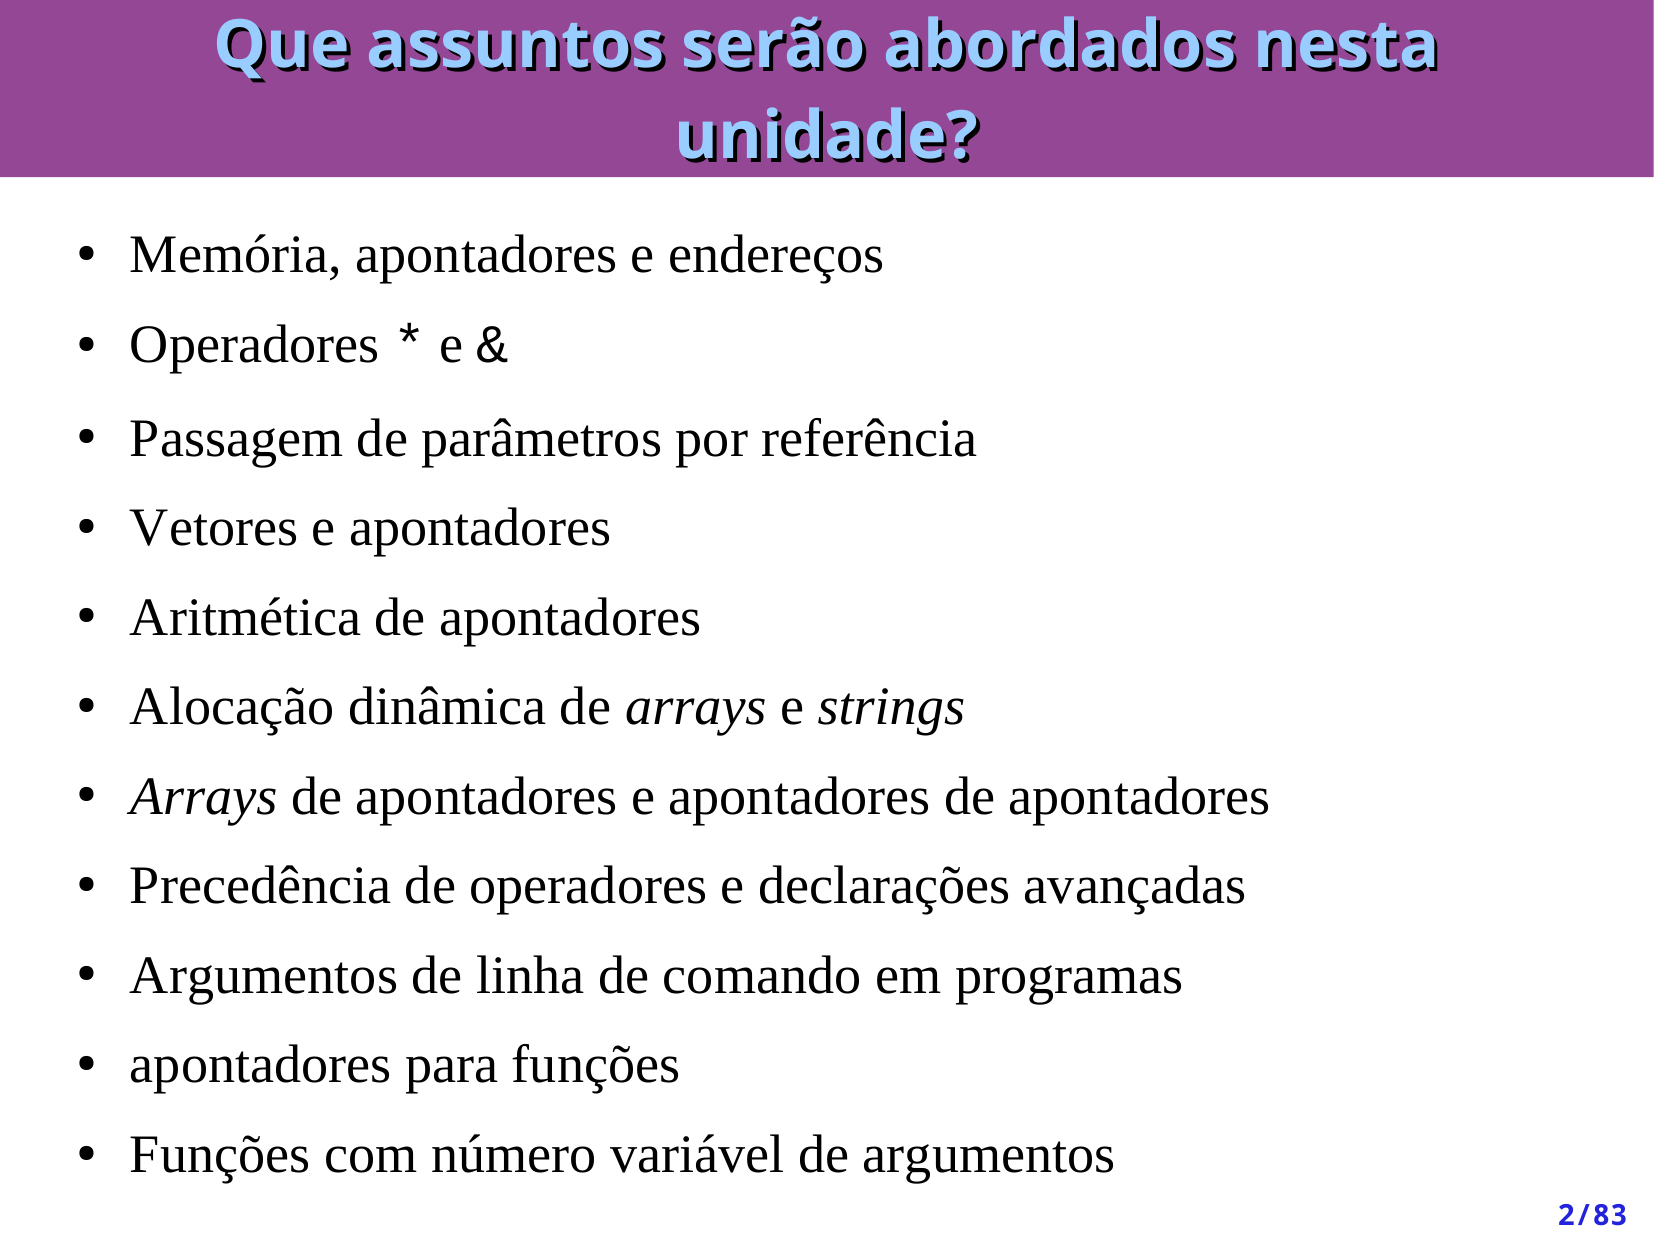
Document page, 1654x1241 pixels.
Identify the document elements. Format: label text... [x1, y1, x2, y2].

title Que assuntos serão abordados nesta unidade? [82, 0, 1571, 176]
list Memória, apontadores e endereços Operadores * e & Passagem de parâmetros por referência Vetores e apontadores Aritmética de apontadores Alocação dinâmica de arrays e strings Arrays de apontadores e apontadores de apontadores Precedência de operadores e declarações avançadas Argumentos de linha de comando em programas apontadores para funções Funções com número variável de argumentos [59, 224, 1565, 1188]
